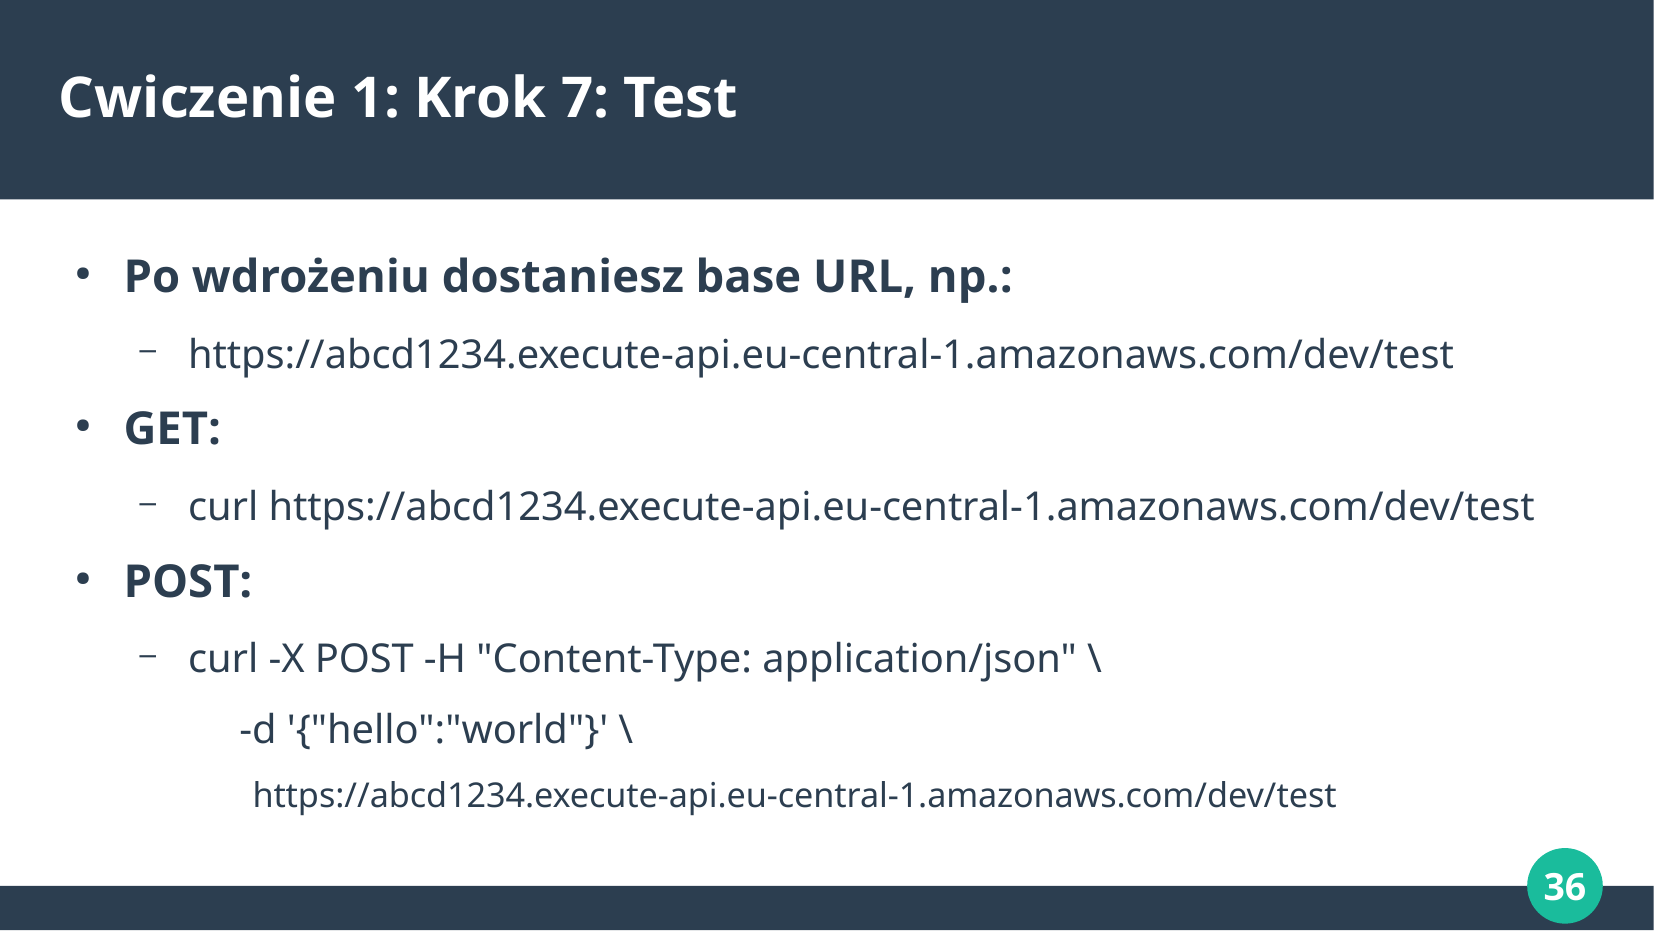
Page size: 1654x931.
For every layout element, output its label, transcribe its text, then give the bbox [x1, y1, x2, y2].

title Cwiczenie 1: Krok 7: Test [59, 37, 1595, 156]
list Po wdrożeniu dostaniesz base URL, np.: https://abcd1234.execute-api.eu-central-1.amazonaws.com/dev/test GET: curl https://abcd1234.execute-api.eu-central-1.amazonaws.com/dev/test POST: curl -X POST -H "Content-Type: application/json" \ -d '{"hello":"world"}' \ https://abcd1234.execute-api.eu-central-1.amazonaws.com/dev/test [59, 243, 1538, 864]
